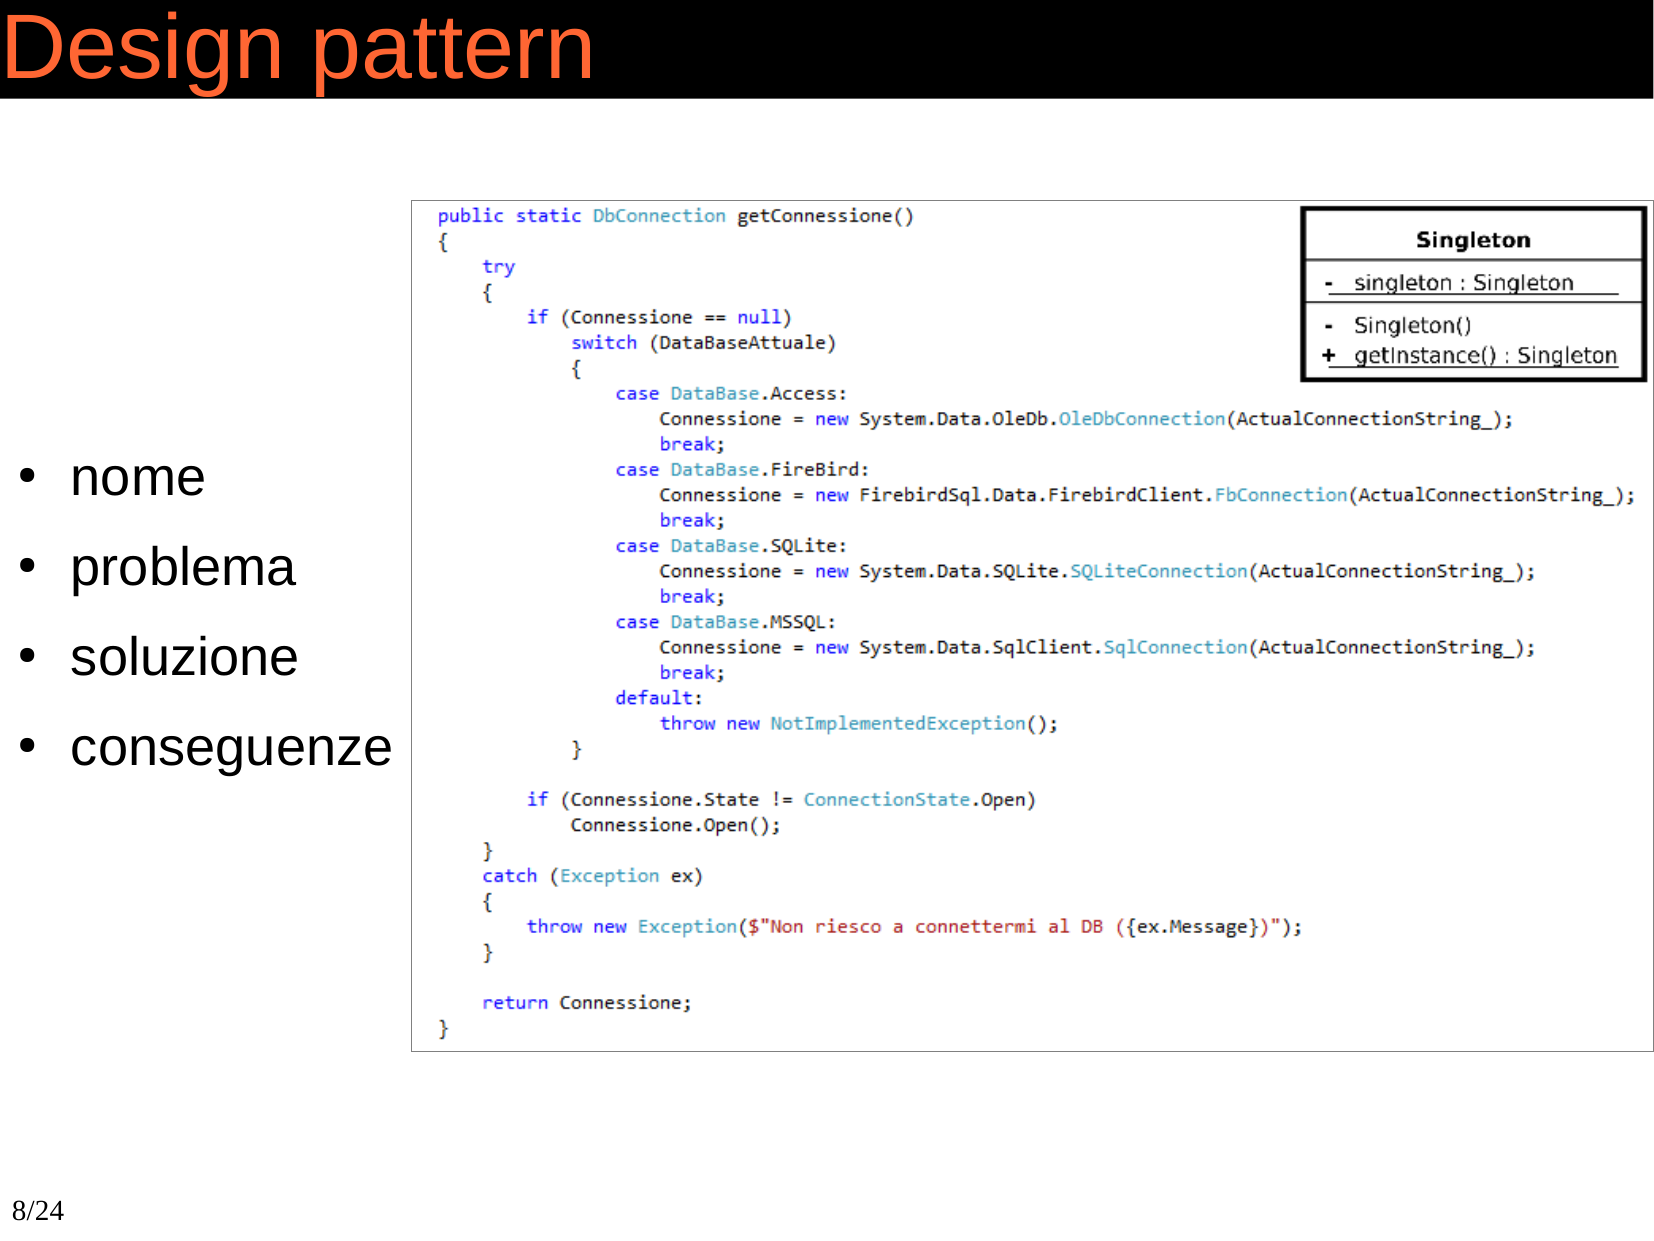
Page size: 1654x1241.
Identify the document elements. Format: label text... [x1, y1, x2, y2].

title Design pattern [0, 0, 1654, 99]
list nome problema soluzione conseguenze [0, 446, 411, 794]
picture [411, 200, 1654, 1052]
